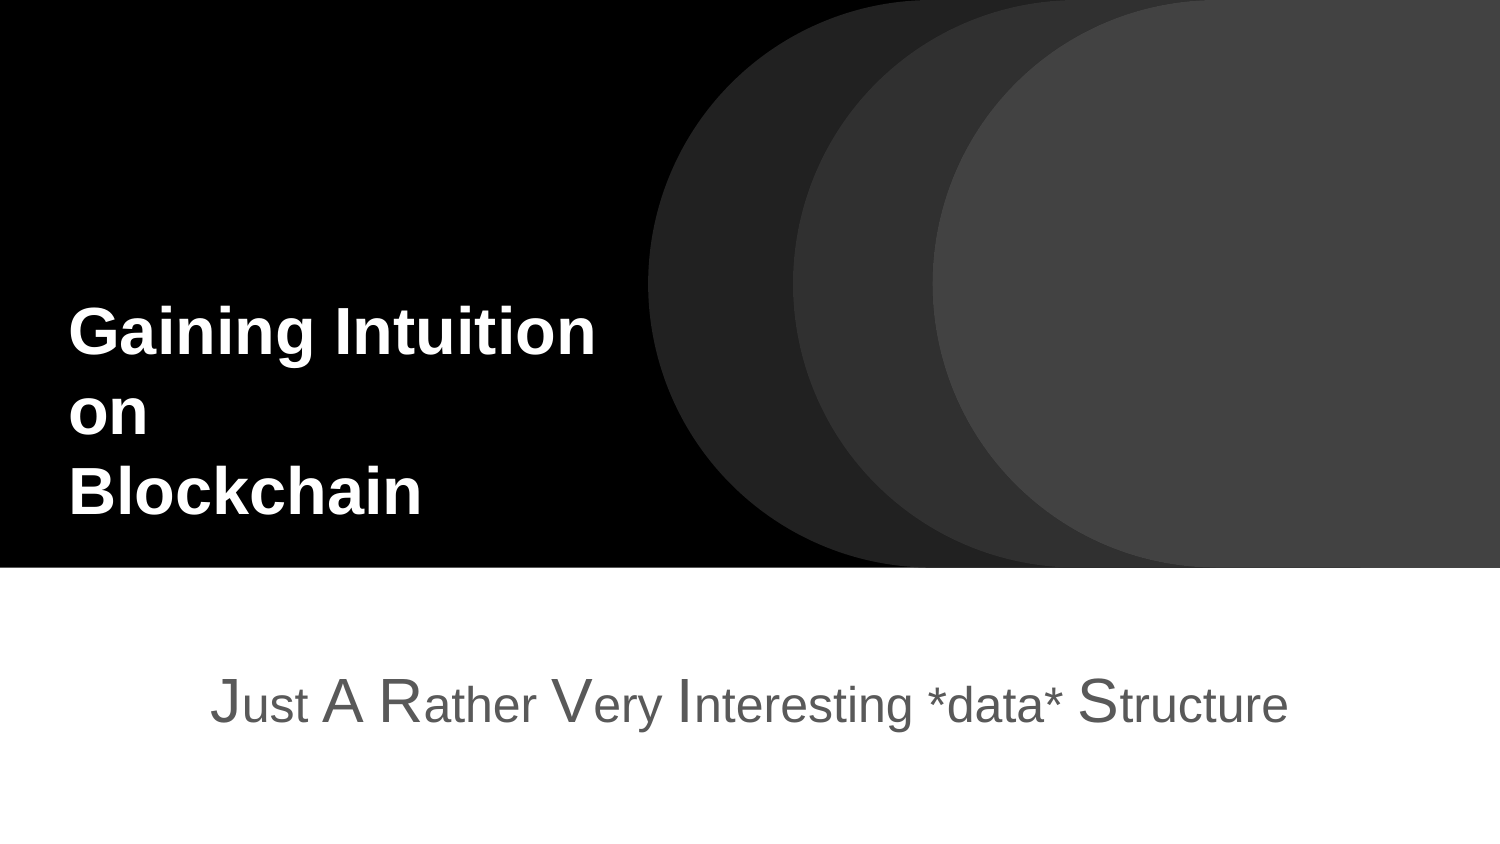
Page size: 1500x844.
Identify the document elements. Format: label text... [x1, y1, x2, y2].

title Gaining Intuition on Blockchain [53, 76, 639, 543]
subtitle Just A Rather Very Interesting *data* Structure [57, 590, 1443, 805]
